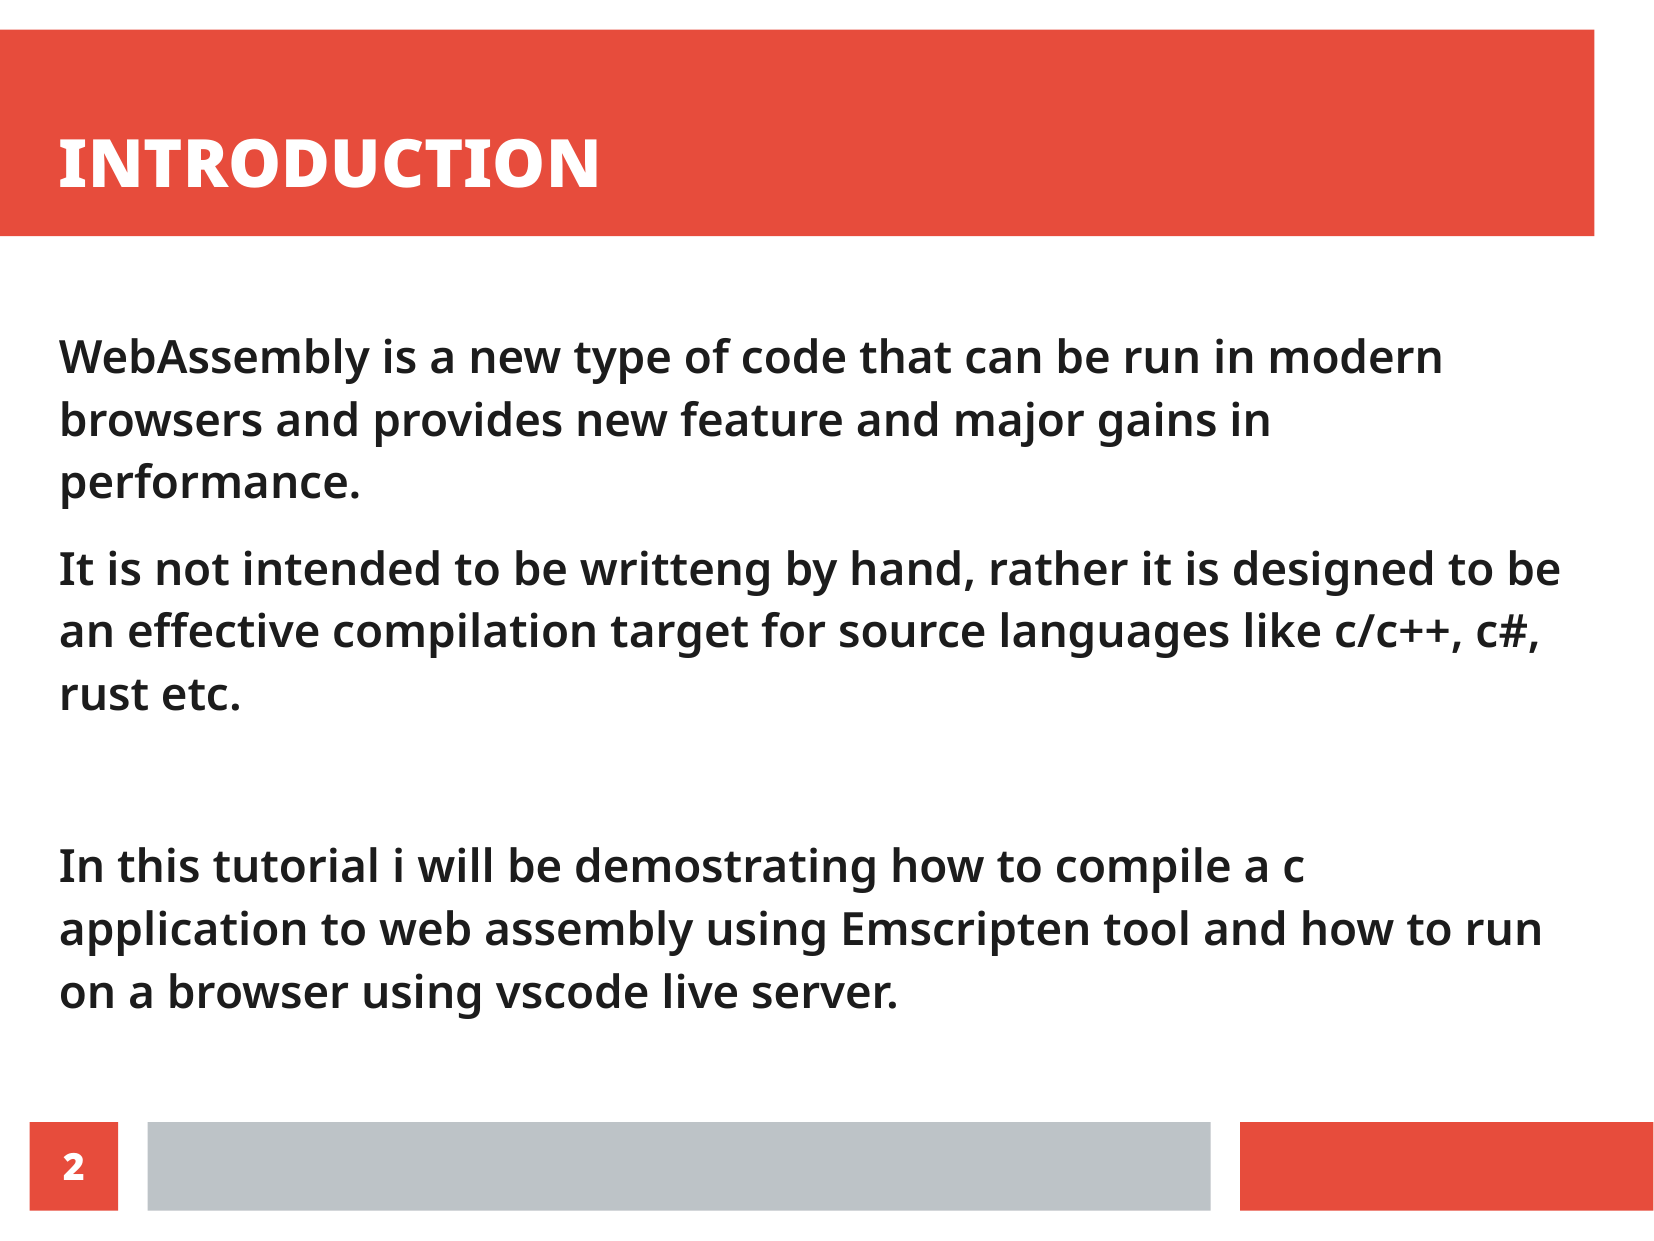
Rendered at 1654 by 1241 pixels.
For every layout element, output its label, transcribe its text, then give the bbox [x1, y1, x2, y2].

title INTRODUCTION [59, 59, 1595, 207]
list WebAssembly is a new type of code that can be run in modern browsers and provides new feature and major gains in performance. It is not intended to be writteng by hand, rather it is designed to be an effective compilation target for source languages like c/c++, c#, rust etc. In this tutorial i will be demostrating how to compile a c application to web assembly using Emscripten tool and how to run on a browser using vscode live server. [59, 324, 1565, 1093]
